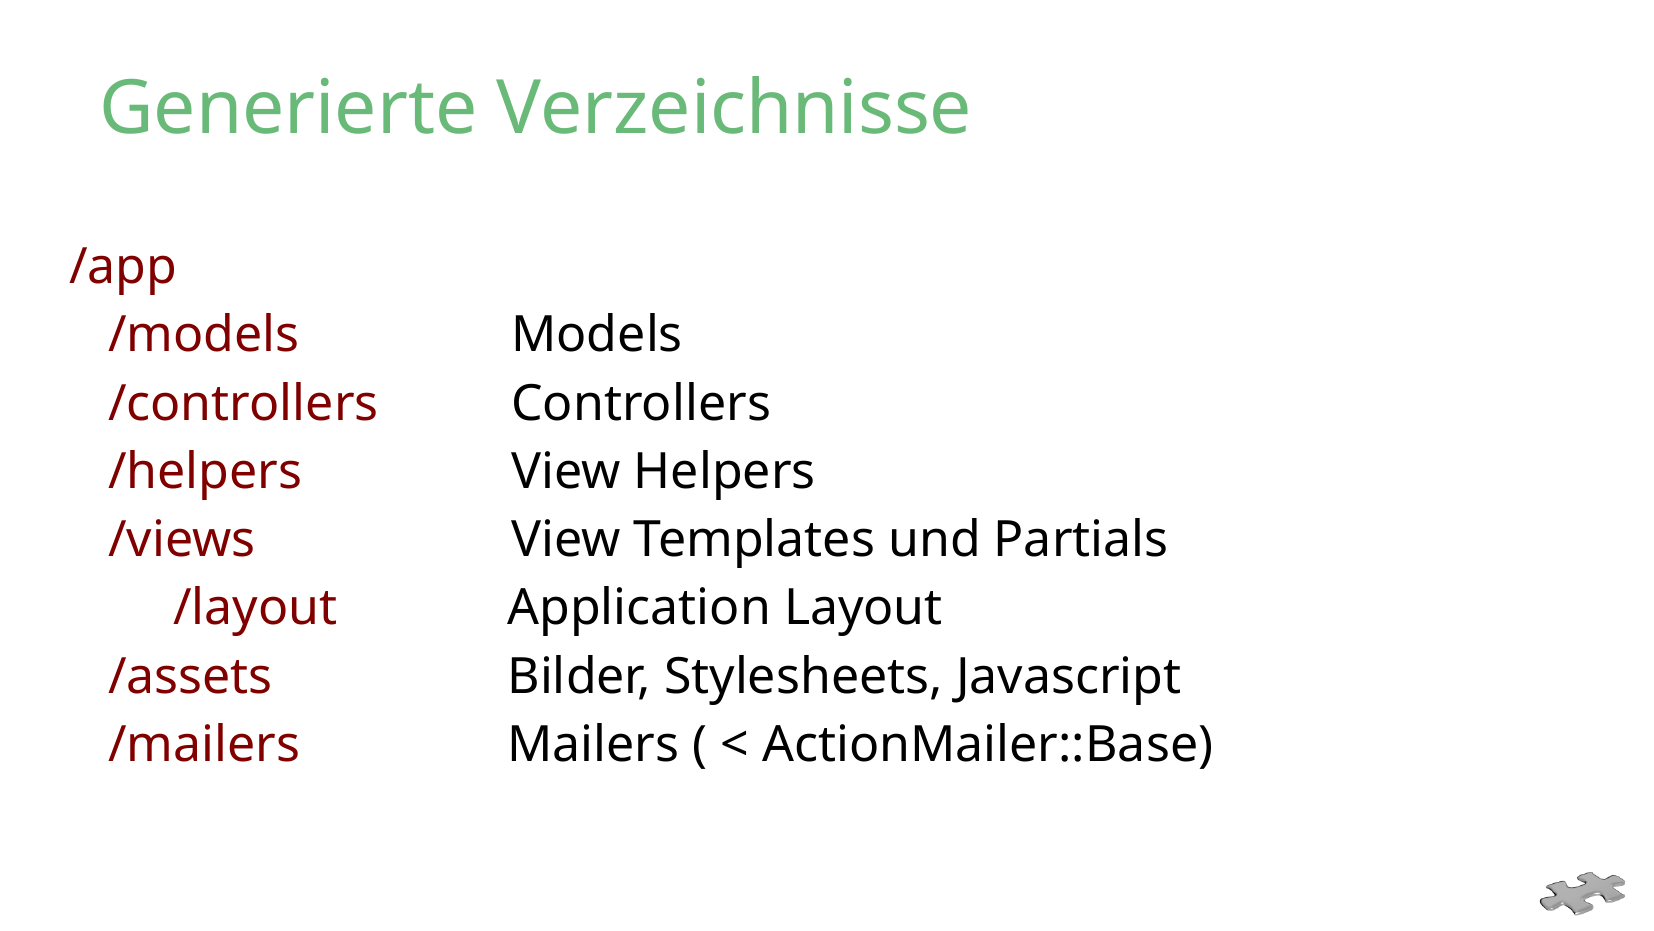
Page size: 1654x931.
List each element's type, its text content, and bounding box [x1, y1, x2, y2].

picture [1539, 871, 1626, 916]
text_box /app /models Models /controllers Controllers /helpers View Helpers /views View Templates und Partials /layout Application Layout /assets Bilder, Stylesheets, Javascript /mailers Mailers ( < ActionMailer::Base) [63, 229, 1654, 796]
title Generierte Verzeichnisse [99, 54, 1535, 154]
